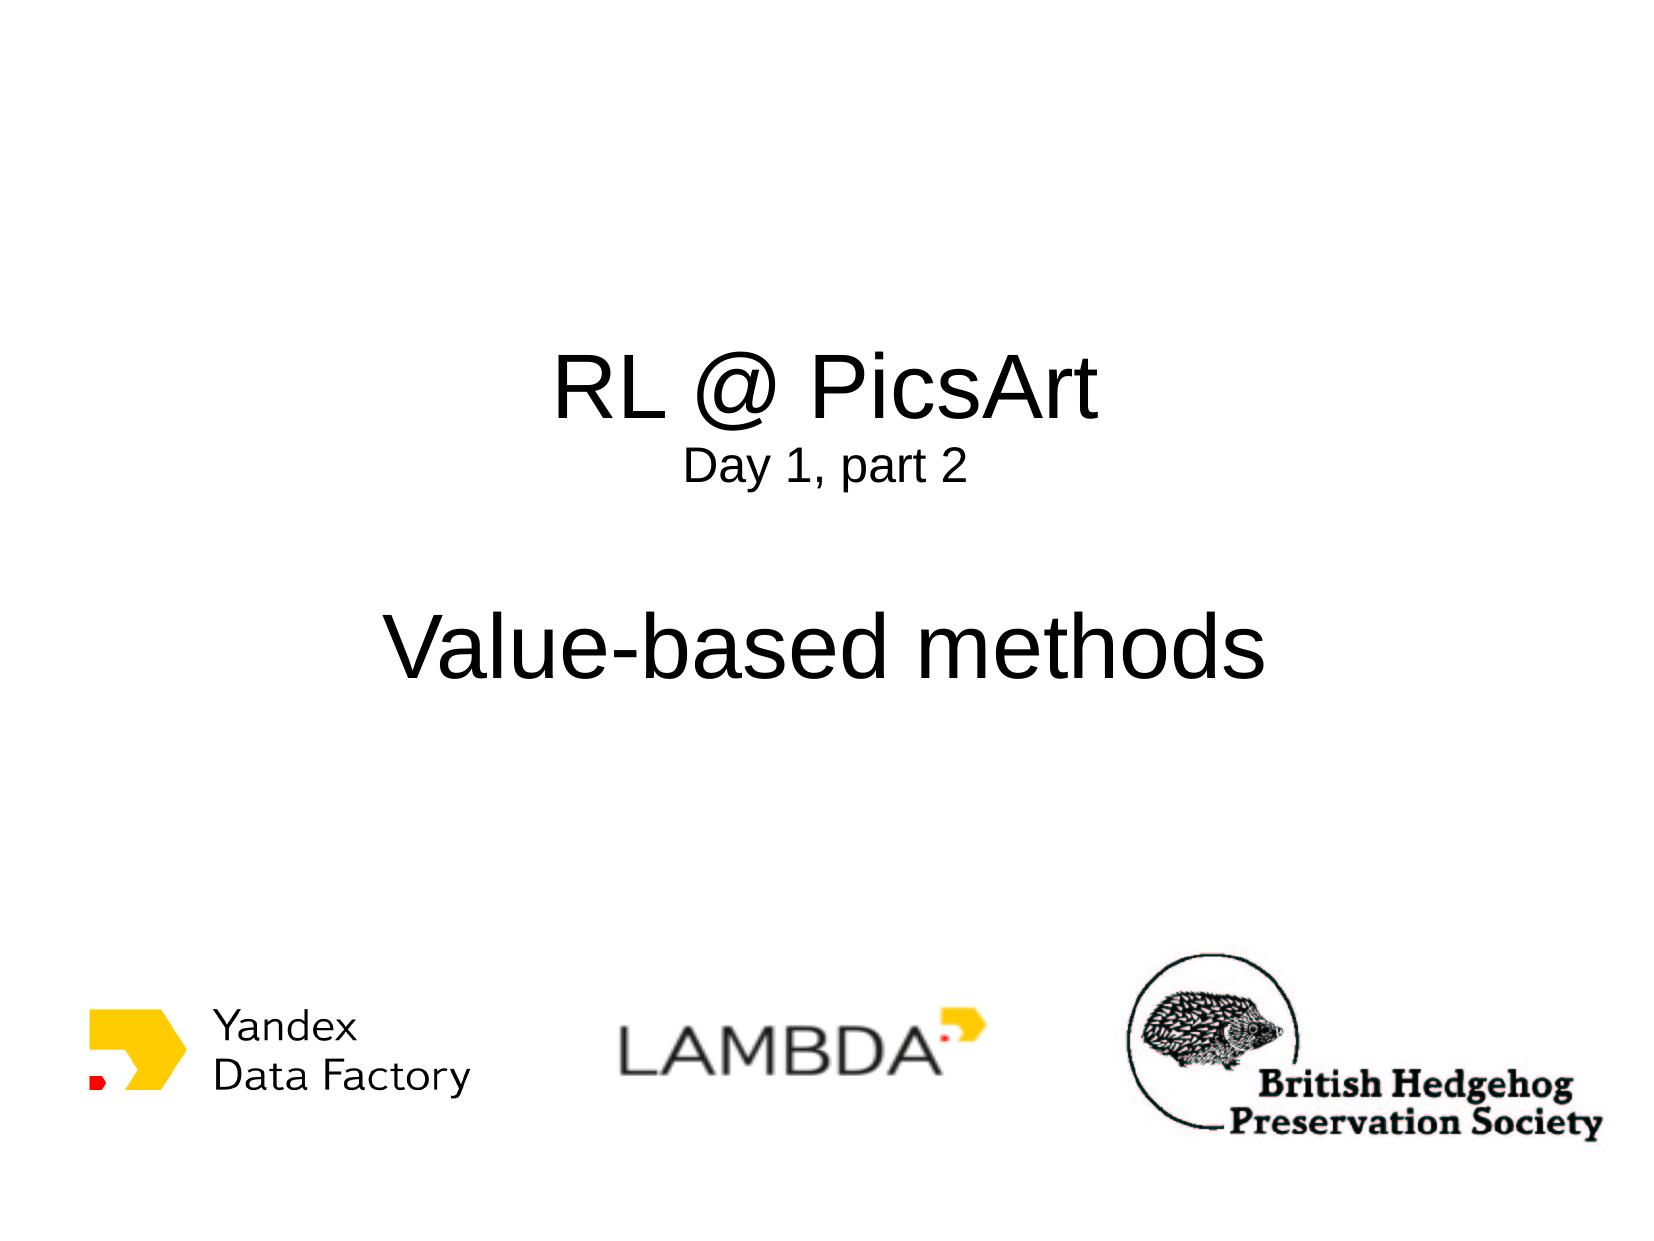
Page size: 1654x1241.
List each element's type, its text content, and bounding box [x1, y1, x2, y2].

picture [1050, 869, 1654, 1241]
picture [0, 929, 556, 1171]
picture [585, 872, 1006, 1213]
text_box RL @ PicsArt Day 1, part 2 Value-based methods [0, 311, 1654, 723]
